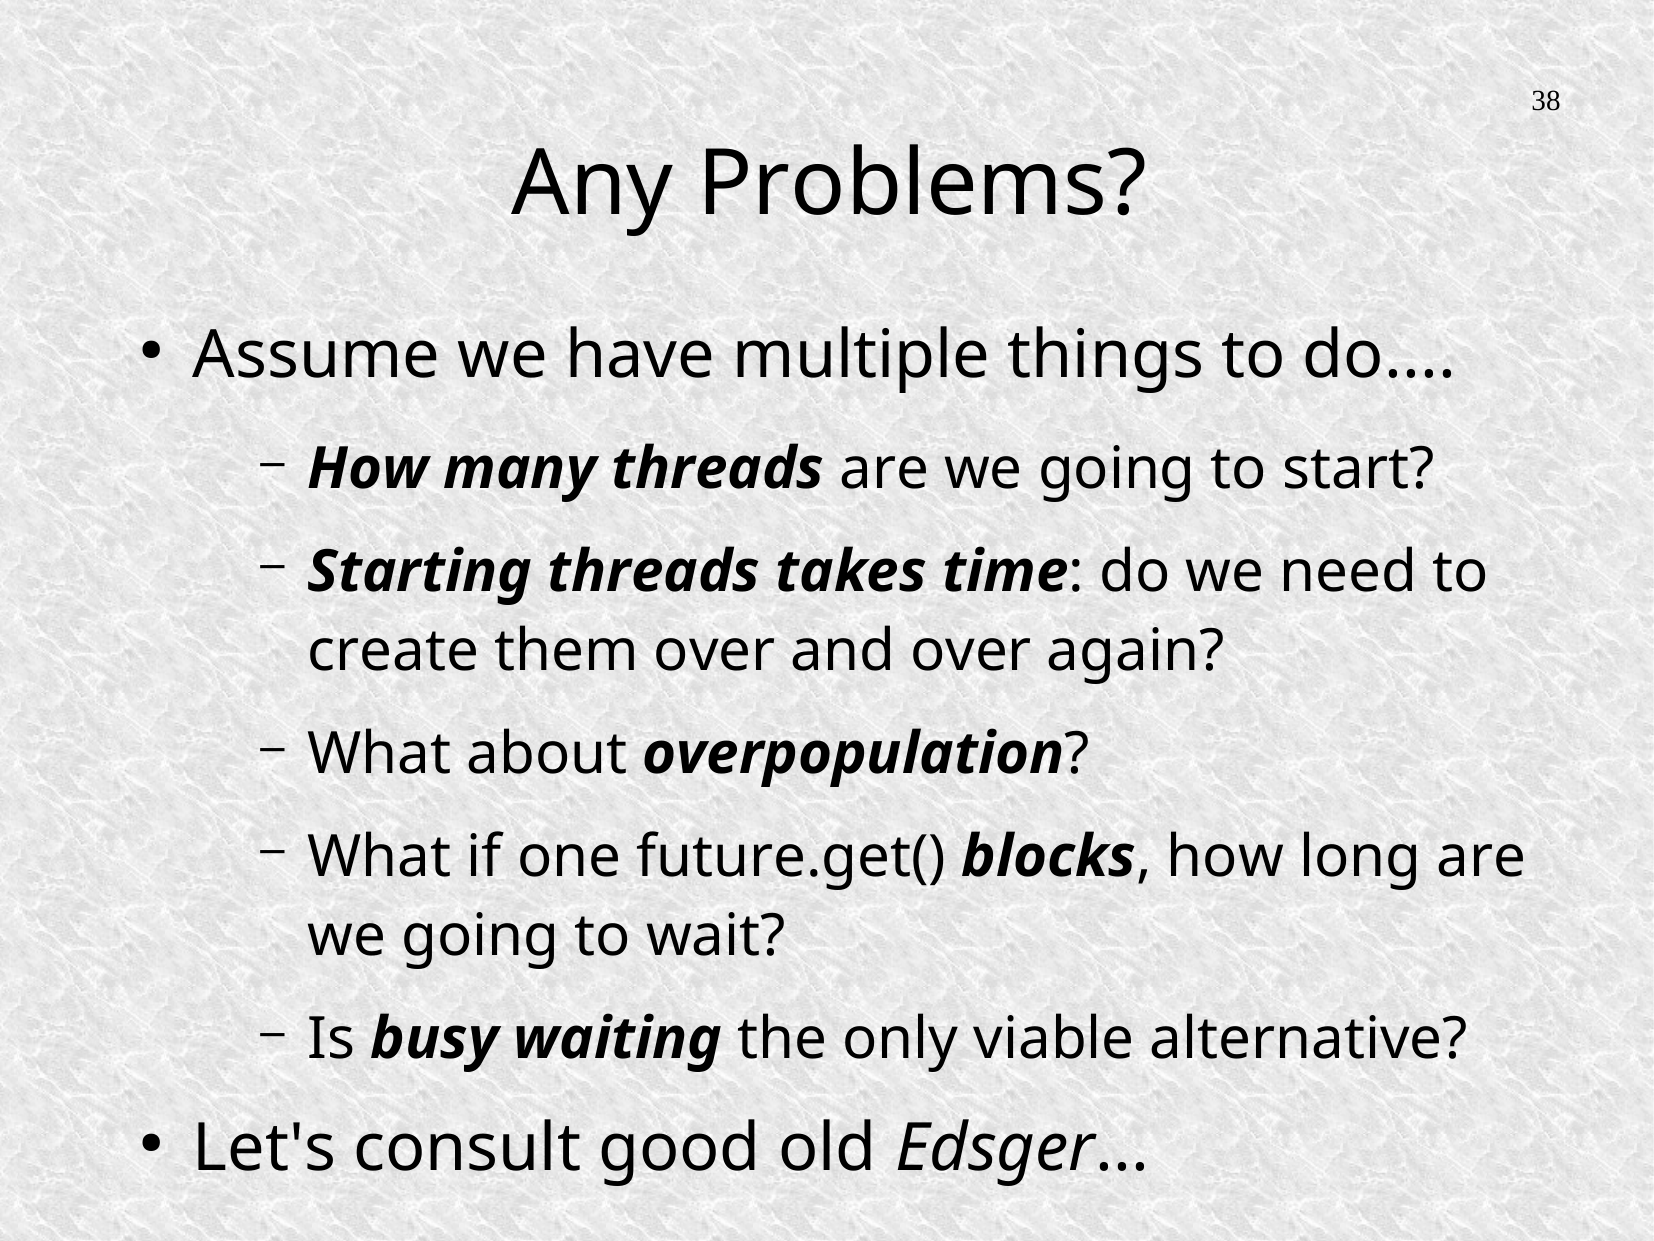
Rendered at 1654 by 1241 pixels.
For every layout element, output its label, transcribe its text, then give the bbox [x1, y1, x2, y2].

picture [0, 0, 1654, 1241]
title Any Problems? [123, 73, 1536, 284]
list Assume we have multiple things to do.... How many threads are we going to start? Starting threads takes time: do we need to create them over and over again? What about overpopulation? What if one future.get() blocks, how long are we going to wait? Is busy waiting the only viable alternative? Let's consult good old Edsger... [121, 305, 1579, 1219]
